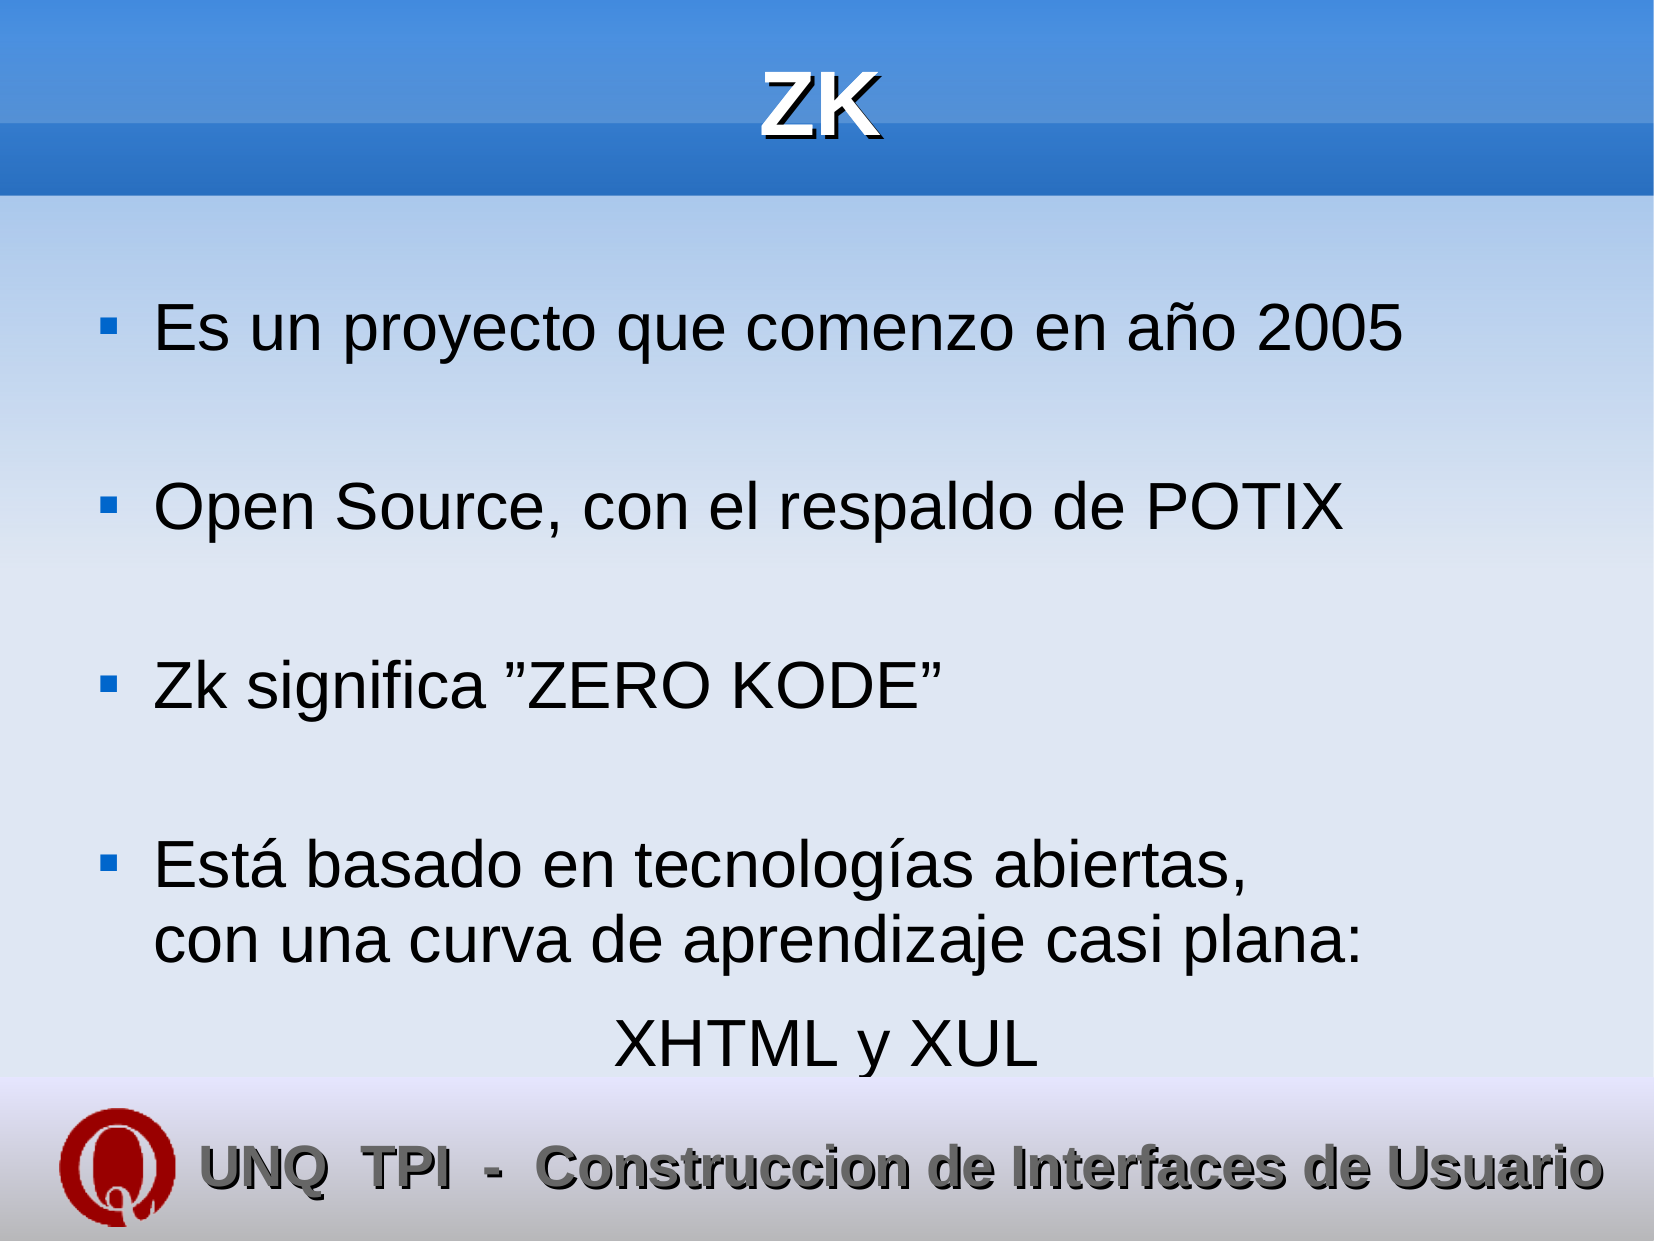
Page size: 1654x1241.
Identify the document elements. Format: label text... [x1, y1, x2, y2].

title UNQ TPI - Construccion de Interfaces de Usuario [0, 1077, 1654, 1241]
picture [0, 0, 1654, 1077]
picture [59, 1108, 178, 1227]
list Es un proyecto que comenzo en año 2005 Open Source, con el respaldo de POTIX Zk significa ”ZERO KODE” Está basado en tecnologías abiertas, con una curva de aprendizaje casi plana: XHTML y XUL [82, 290, 1571, 1077]
title ZK [76, 0, 1566, 208]
